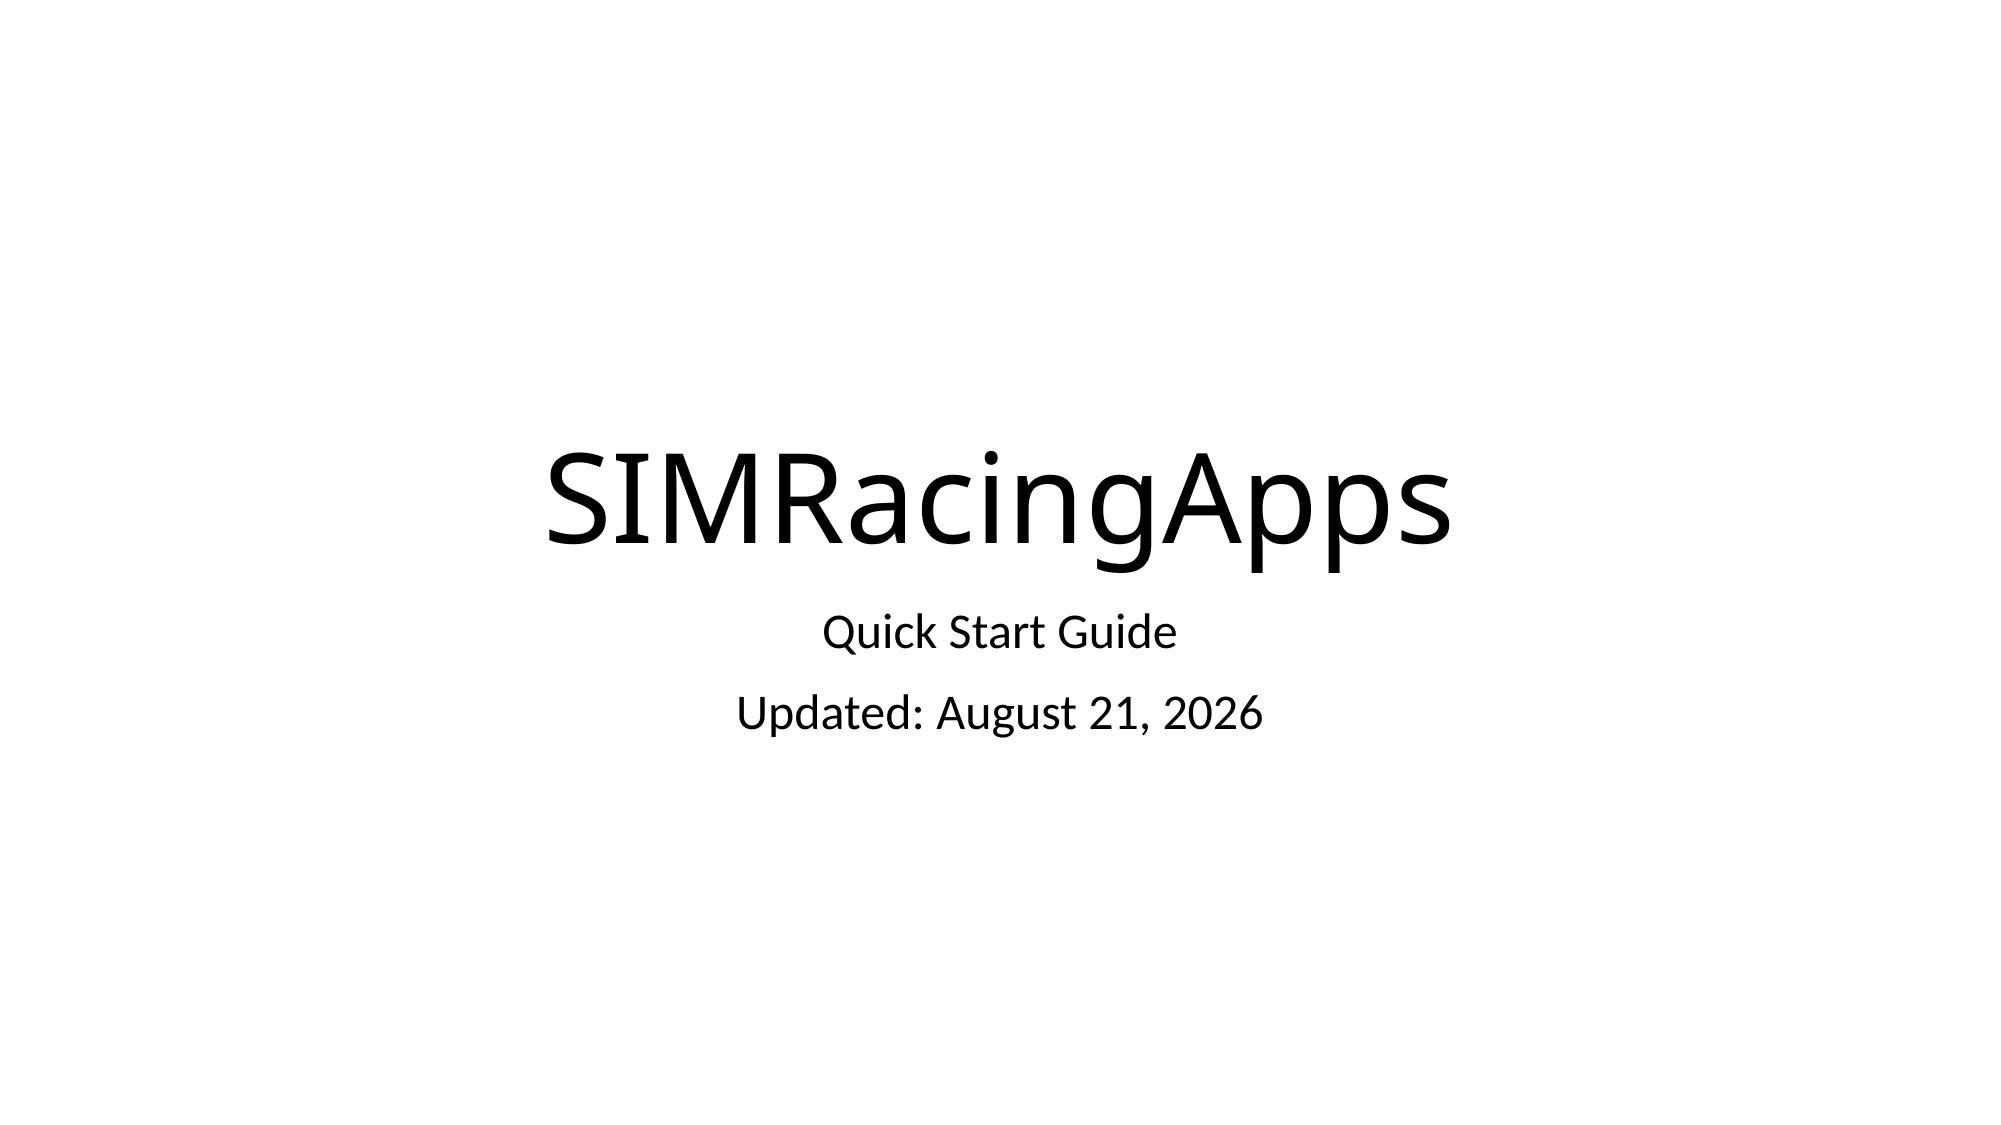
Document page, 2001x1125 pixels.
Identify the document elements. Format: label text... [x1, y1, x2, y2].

subtitle Quick Start Guide Updated: December 20, 2015 [249, 590, 1750, 863]
title SIMRacingApps [249, 184, 1750, 576]
